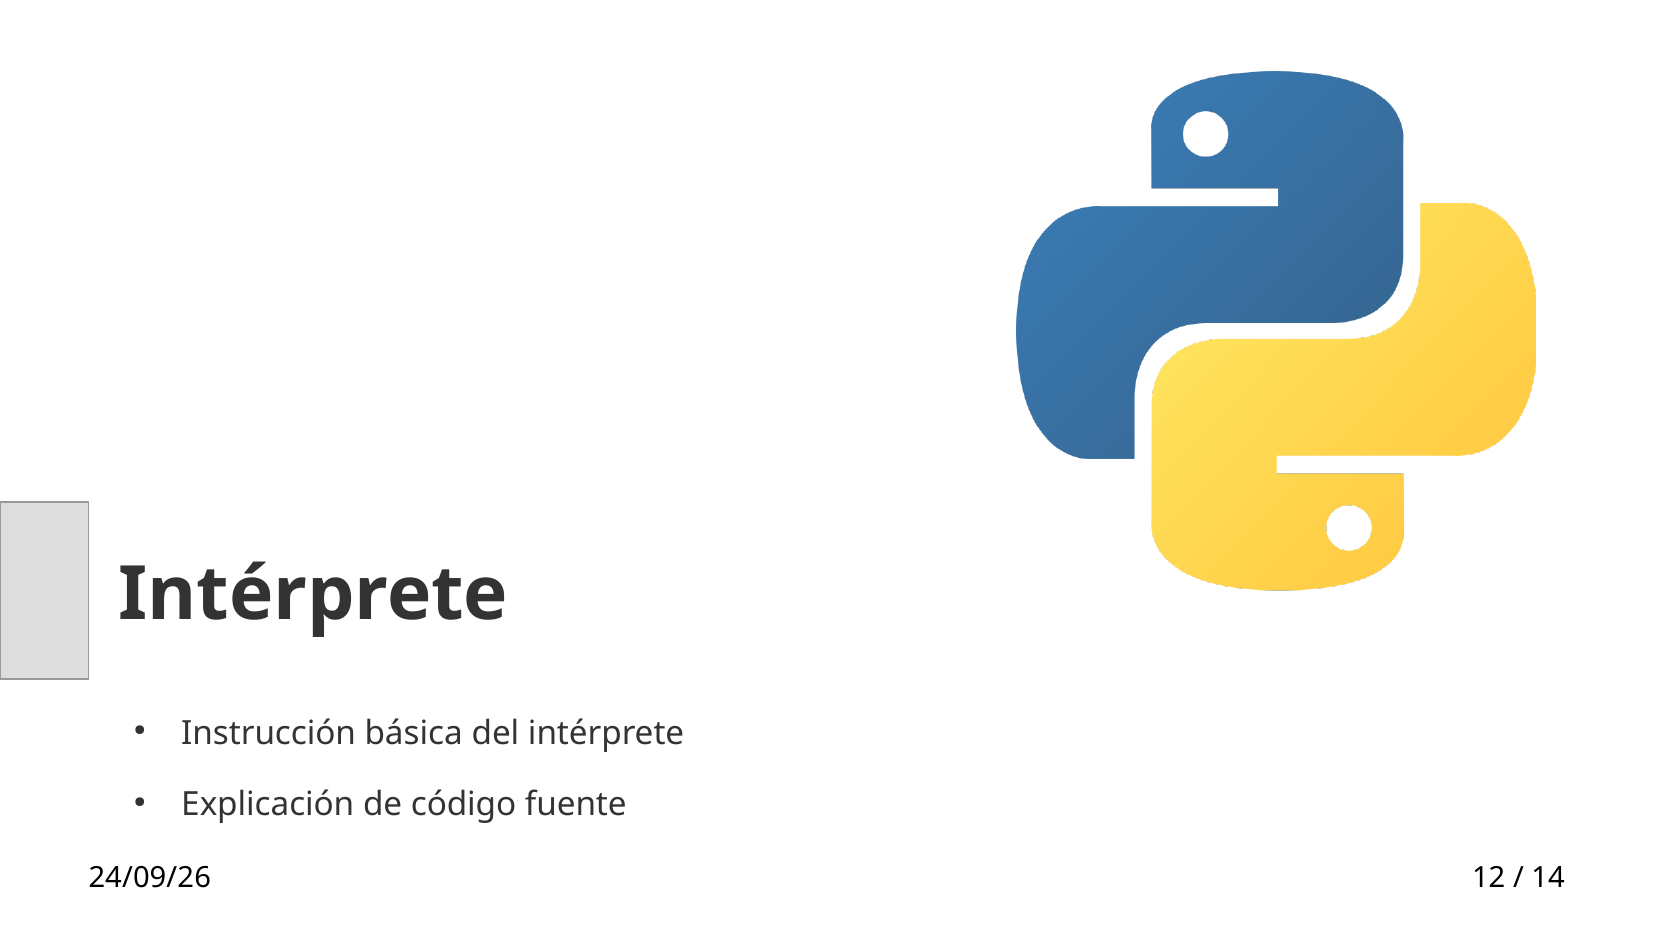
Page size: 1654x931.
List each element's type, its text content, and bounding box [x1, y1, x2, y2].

title Intérprete [118, 501, 1536, 680]
picture [1016, 71, 1536, 591]
list Instrucción básica del intérprete Explicación de código fuente [118, 708, 1536, 827]
